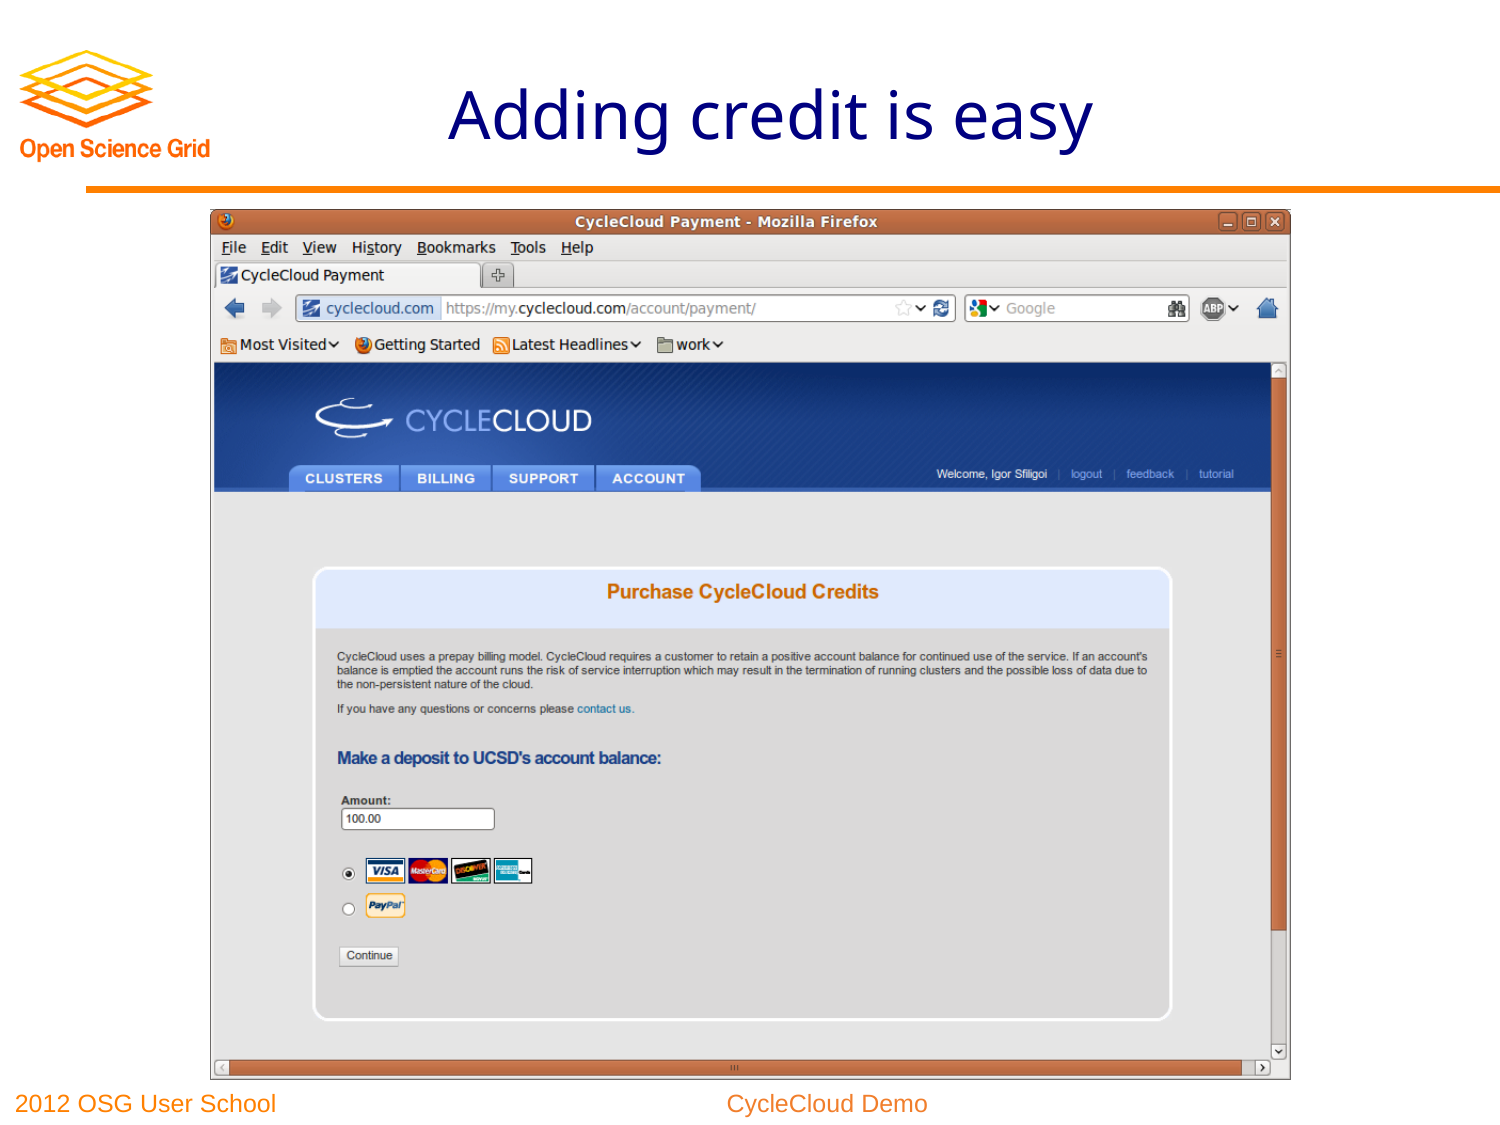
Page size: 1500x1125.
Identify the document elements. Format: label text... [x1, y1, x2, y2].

picture [210, 209, 1291, 1081]
title Adding credit is easy [201, 18, 1342, 207]
picture [0, 27, 201, 179]
